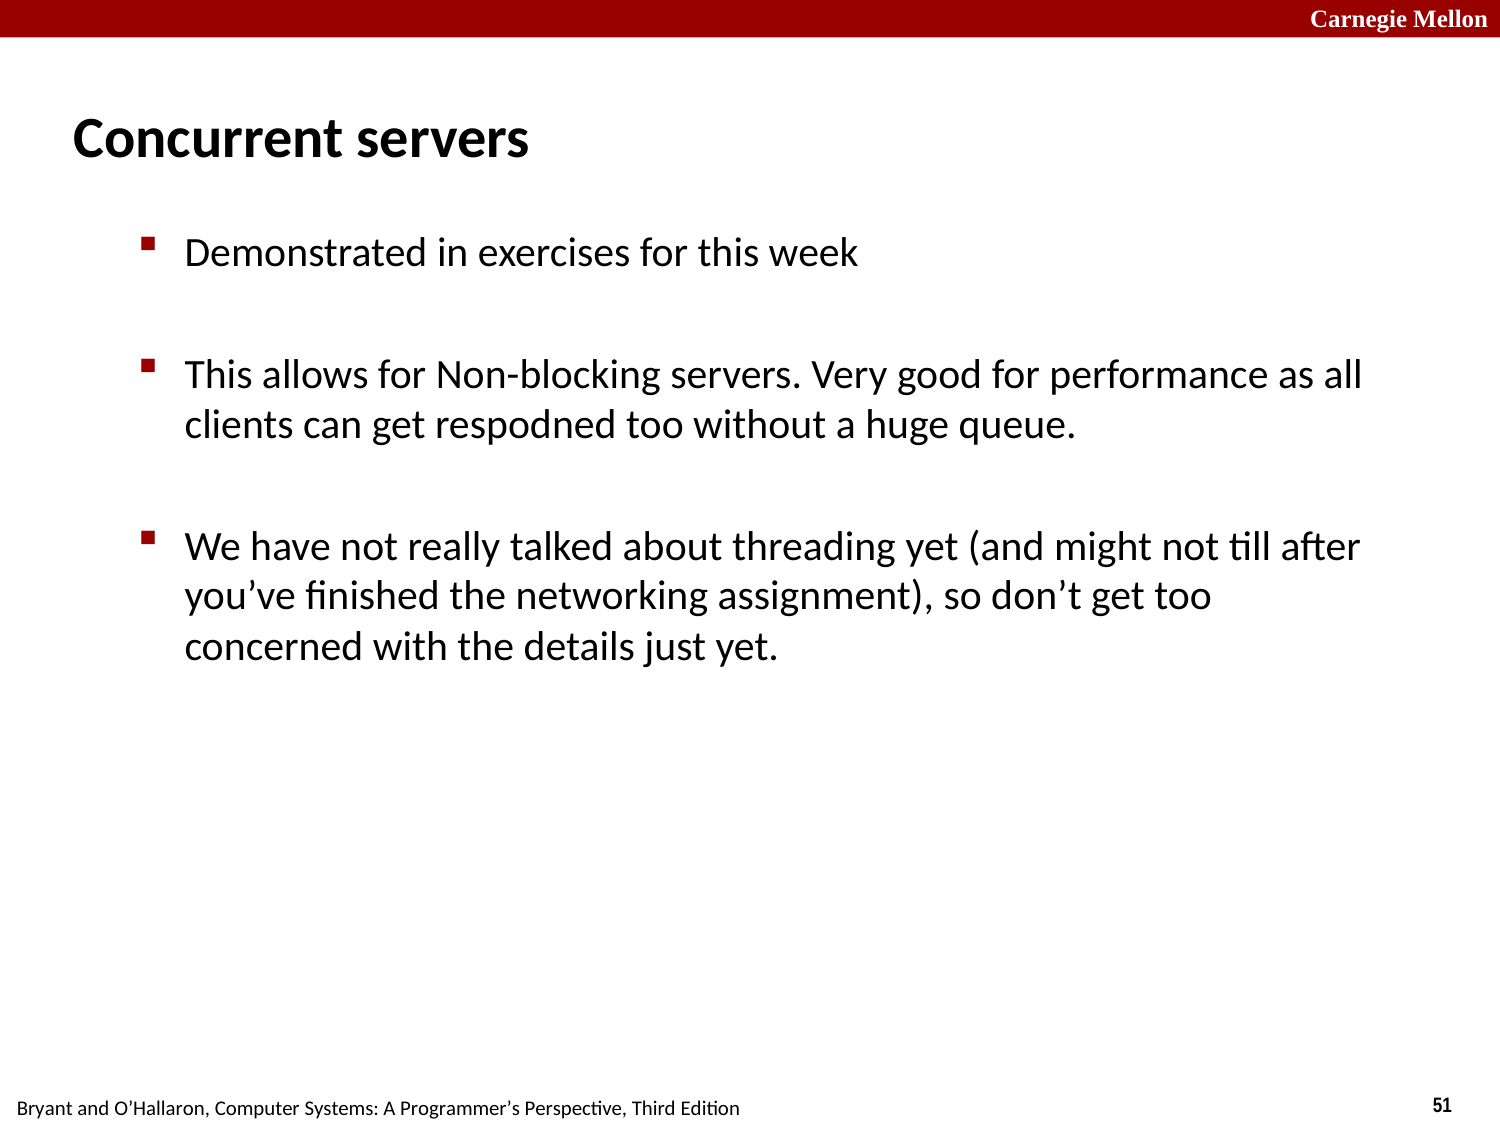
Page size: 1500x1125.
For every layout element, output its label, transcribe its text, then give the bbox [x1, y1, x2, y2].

list Demonstrated in exercises for this week This allows for Non-blocking servers. Very good for performance as all clients can get respodned too without a huge queue. We have not really talked about threading yet (and might not till after you’ve finished the networking assignment), so don’t get too concerned with the details just yet. [47, 217, 1411, 550]
title Concurrent servers [58, 71, 1304, 197]
